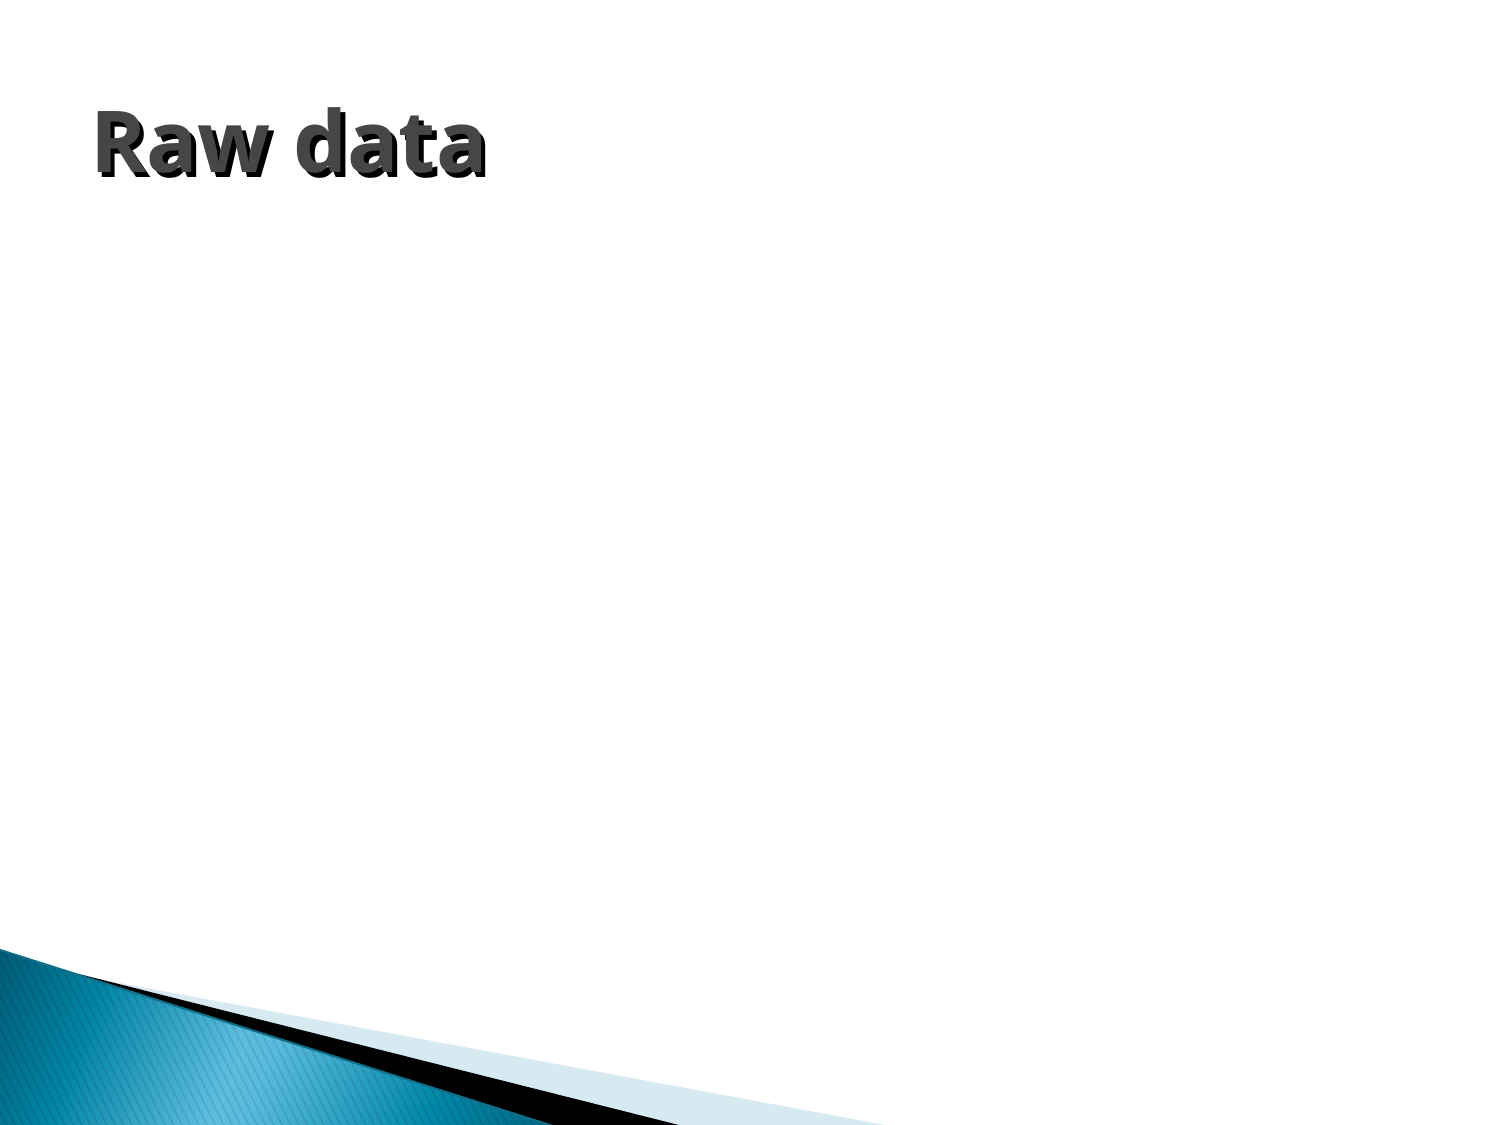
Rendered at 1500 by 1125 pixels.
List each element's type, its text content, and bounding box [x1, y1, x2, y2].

title Raw data [75, 45, 1426, 233]
